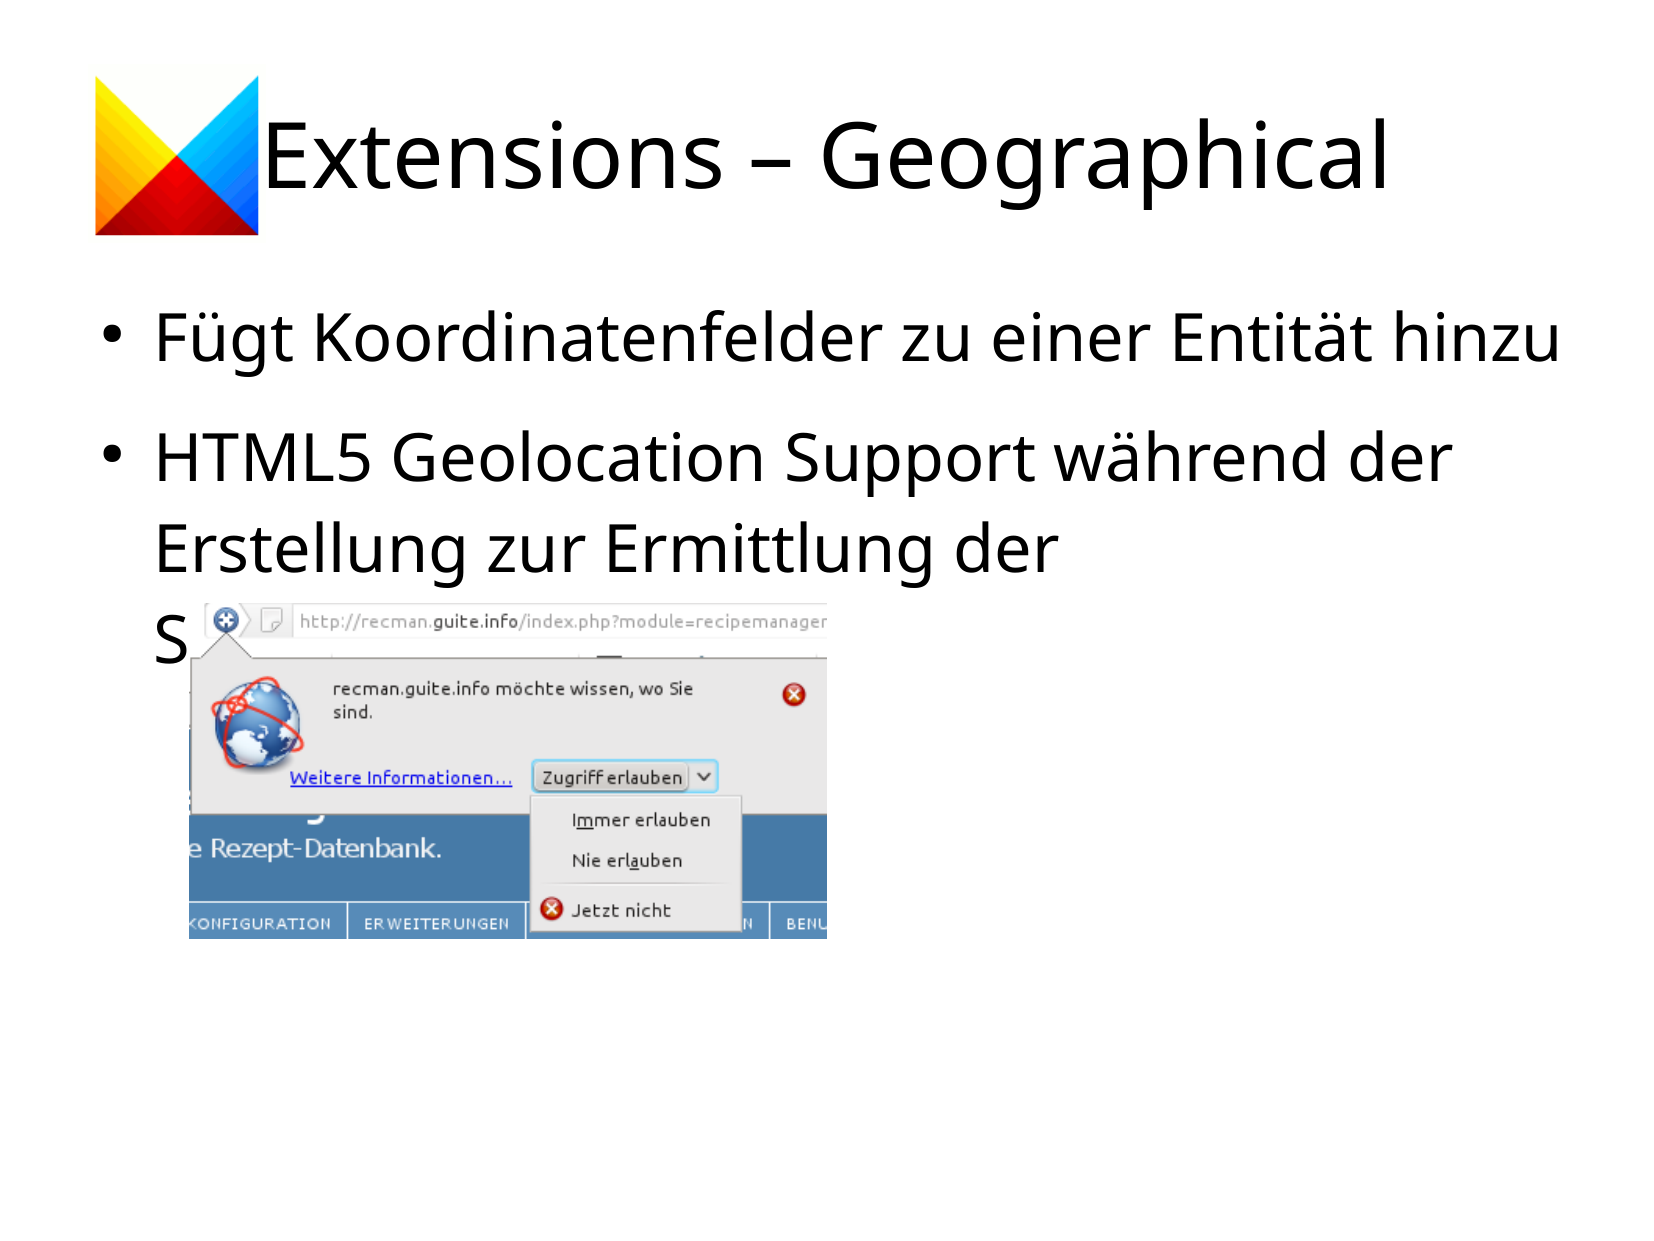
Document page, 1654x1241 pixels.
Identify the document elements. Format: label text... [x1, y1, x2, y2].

list Fügt Koordinatenfelder zu einer Entität hinzu HTML5 Geolocation Support während der Erstellung zur Ermittlung der Standardkoordinaten [82, 290, 1571, 1109]
title Extensions – Geographical [82, 49, 1571, 257]
picture [189, 603, 827, 939]
